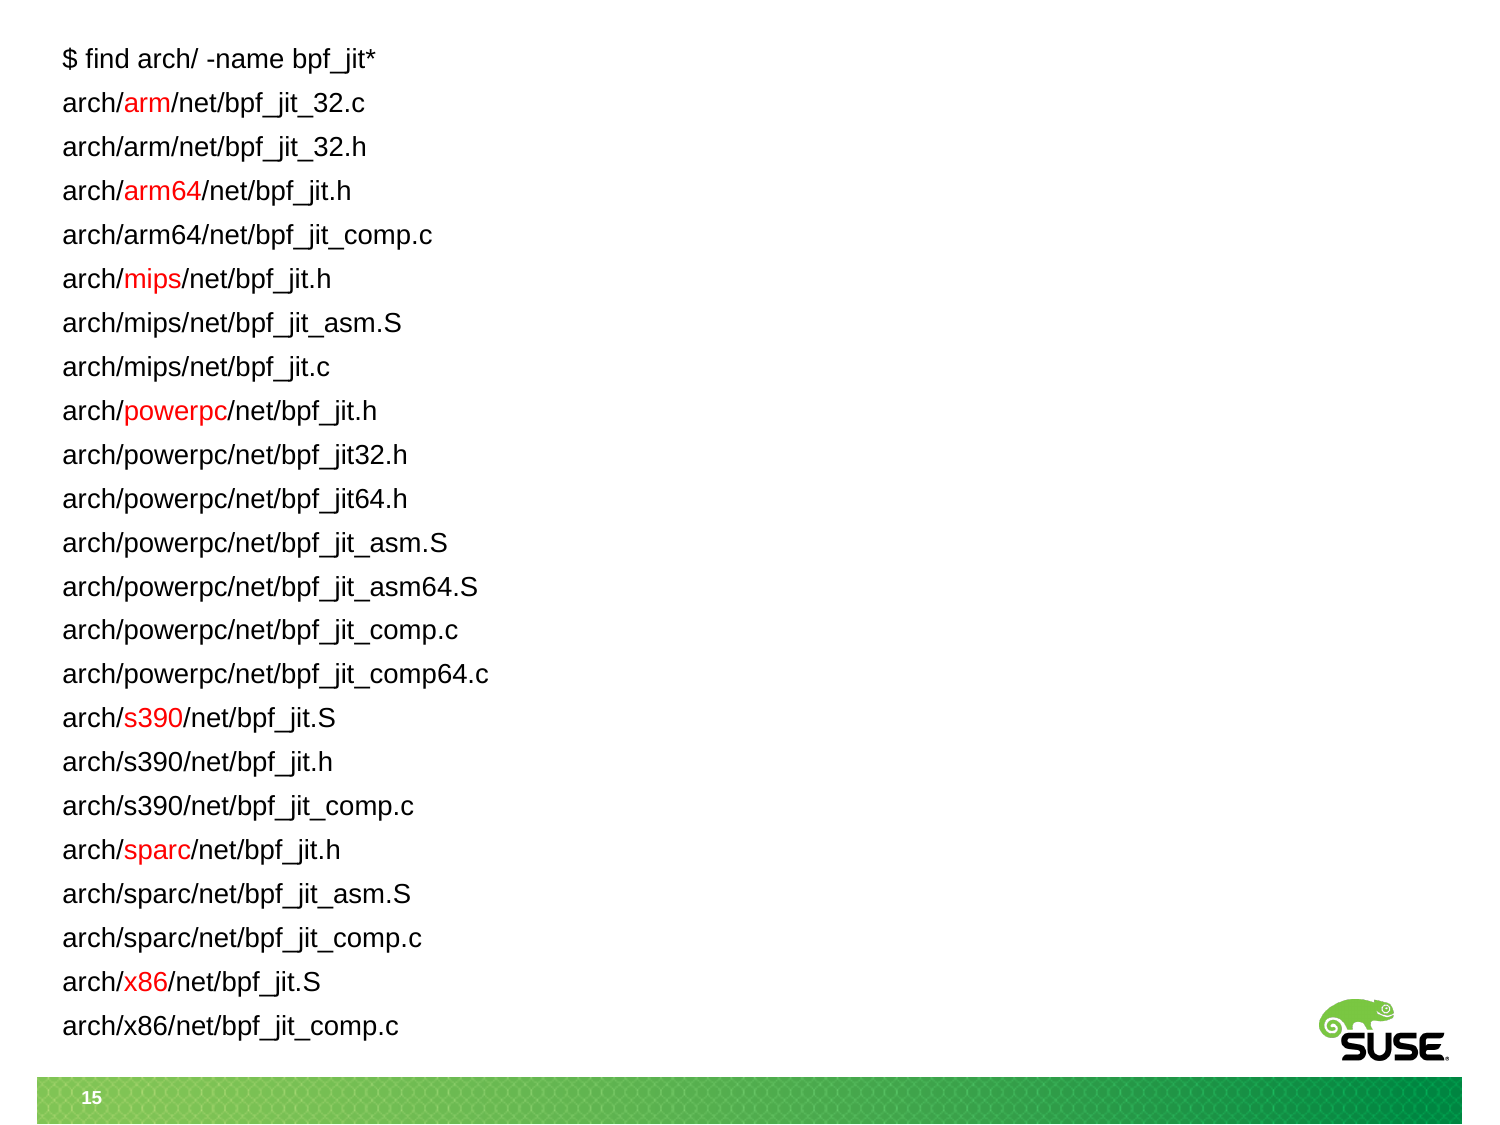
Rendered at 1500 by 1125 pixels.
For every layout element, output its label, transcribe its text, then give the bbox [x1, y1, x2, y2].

picture [1319, 999, 1449, 1061]
picture [37, 1077, 1462, 1124]
list $ find arch/ -name bpf_jit* arch/arm/net/bpf_jit_32.c arch/arm/net/bpf_jit_32.h arch/arm64/net/bpf_jit.h arch/arm64/net/bpf_jit_comp.c arch/mips/net/bpf_jit.h arch/mips/net/bpf_jit_asm.S arch/mips/net/bpf_jit.c arch/powerpc/net/bpf_jit.h arch/powerpc/net/bpf_jit32.h arch/powerpc/net/bpf_jit64.h arch/powerpc/net/bpf_jit_asm.S arch/powerpc/net/bpf_jit_asm64.S arch/powerpc/net/bpf_jit_comp.c arch/powerpc/net/bpf_jit_comp64.c arch/s390/net/bpf_jit.S arch/s390/net/bpf_jit.h arch/s390/net/bpf_jit_comp.c arch/sparc/net/bpf_jit.h arch/sparc/net/bpf_jit_asm.S arch/sparc/net/bpf_jit_comp.c arch/x86/net/bpf_jit.S arch/x86/net/bpf_jit_comp.c [46, 43, 572, 1047]
